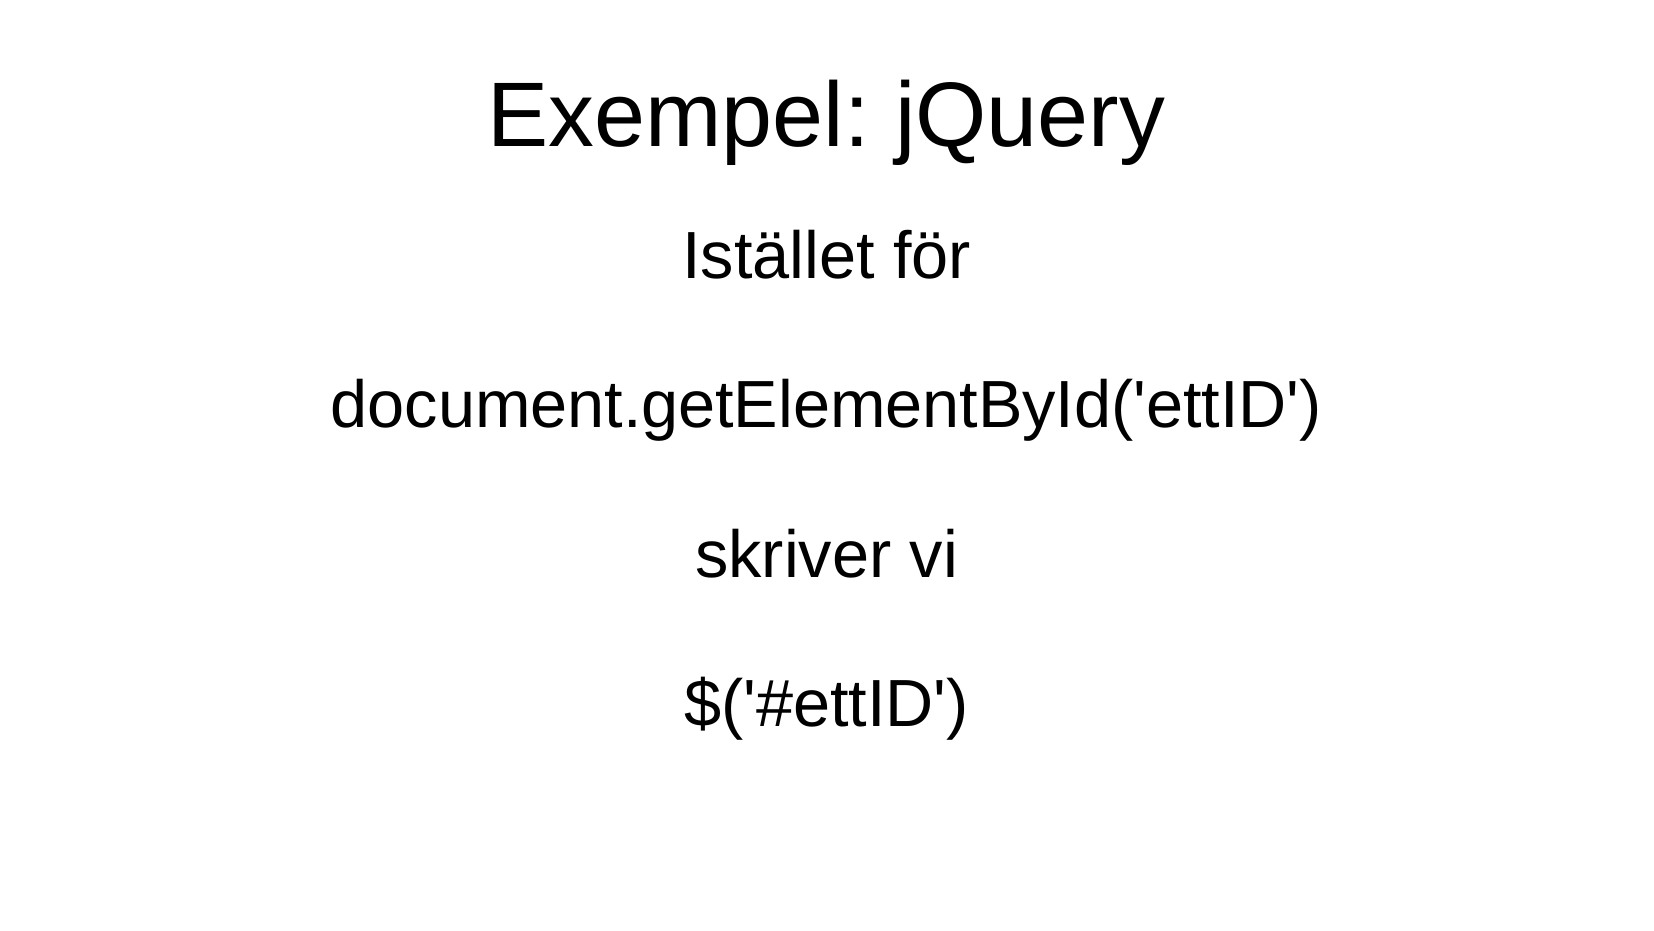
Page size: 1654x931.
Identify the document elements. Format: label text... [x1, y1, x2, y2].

subtitle Istället för document.getElementById('ettID') skriver vi $('#ettID') [82, 217, 1571, 757]
title Exempel: jQuery [82, 37, 1571, 193]
